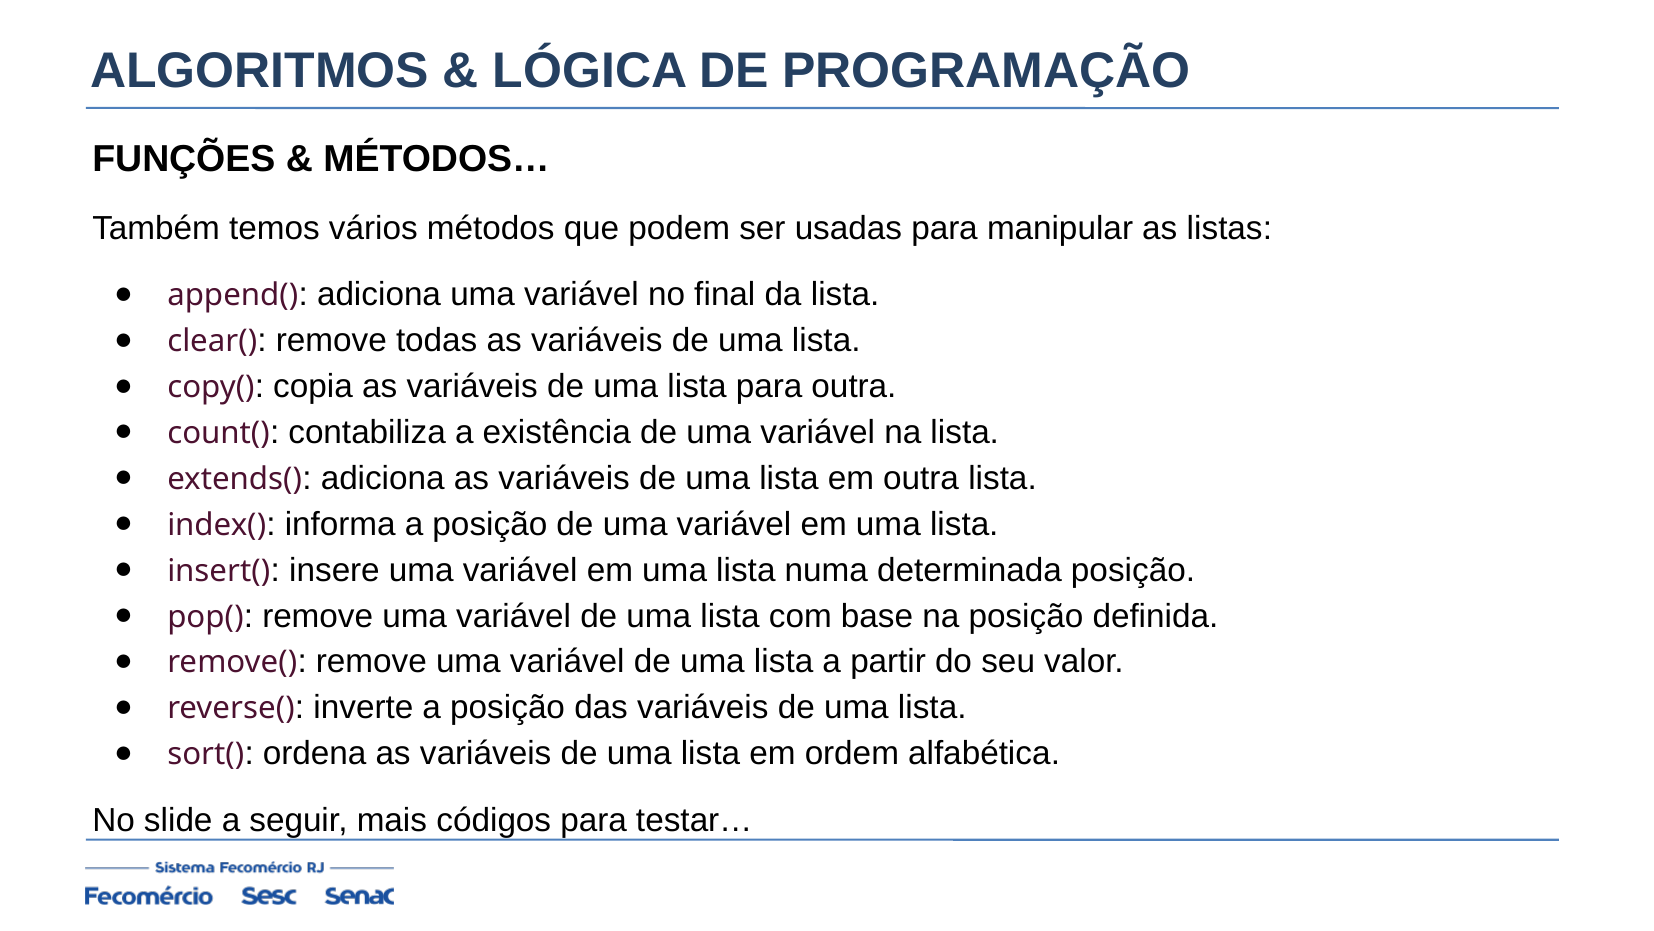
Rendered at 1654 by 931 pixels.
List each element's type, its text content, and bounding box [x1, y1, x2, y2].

text_box ALGORITMOS & LÓGICA DE PROGRAMAÇÃO [90, 32, 1564, 104]
picture [62, 845, 416, 921]
text_box FUNÇÕES & MÉTODOS… Também temos vários métodos que podem ser usadas para manipular as listas: append(): adiciona uma variável no final da lista. clear(): remove todas as variáveis de uma lista. copy(): copia as variáveis de uma lista para outra. count(): contabiliza a existência de uma variável na lista. extends(): adiciona as variáveis de uma lista em outra lista. index(): informa a posição de uma variável em uma lista. insert(): insere uma variável em uma lista numa determinada posição. pop(): remove uma variável de uma lista com base na posição definida. remove(): remove uma variável de uma lista a partir do seu valor. reverse(): inverte a posição das variáveis de uma lista. sort(): ordena as variáveis de uma lista em ordem alfabética. No slide a seguir, mais códigos para testar… [77, 112, 1564, 836]
